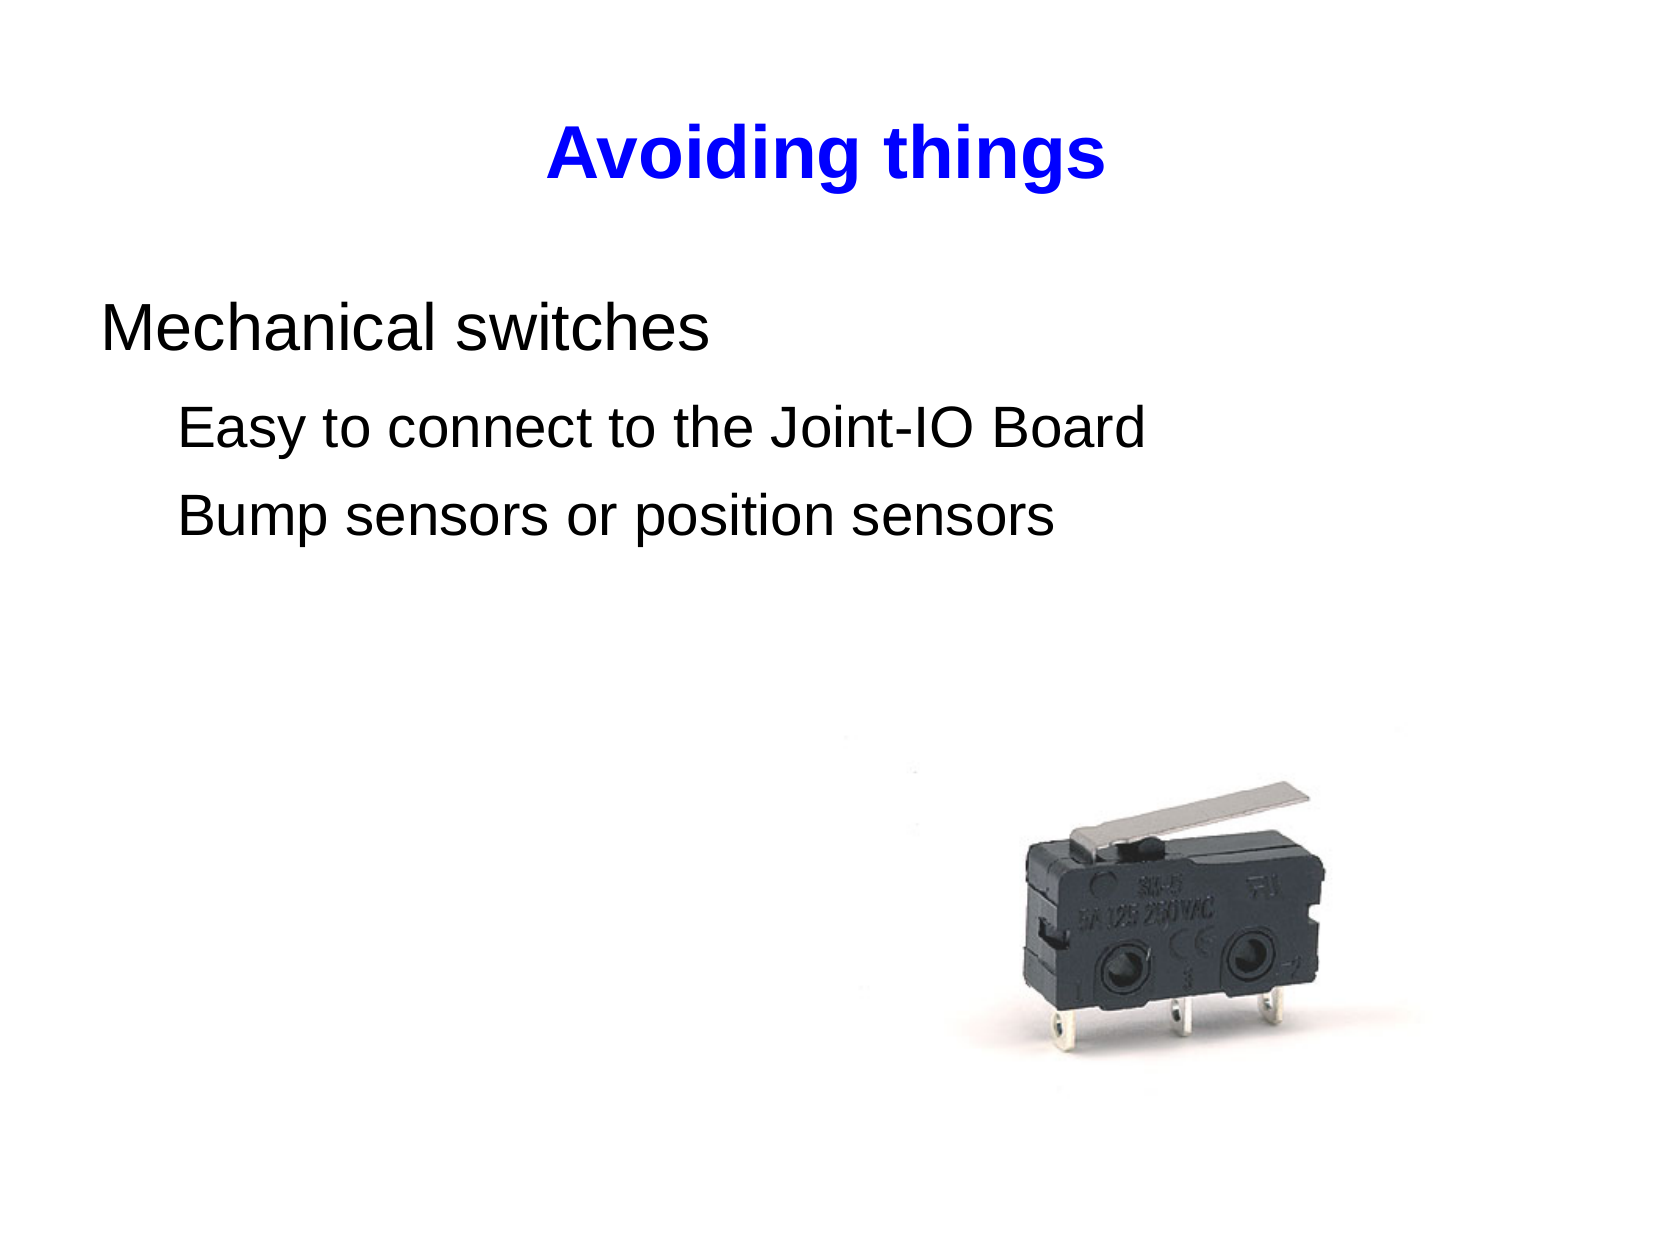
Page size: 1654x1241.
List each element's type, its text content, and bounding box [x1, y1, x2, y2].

picture [832, 661, 1536, 1123]
title Avoiding things [82, 56, 1571, 250]
list Mechanical switches Easy to connect to the Joint-IO Board Bump sensors or position sensors [82, 290, 1571, 1094]
